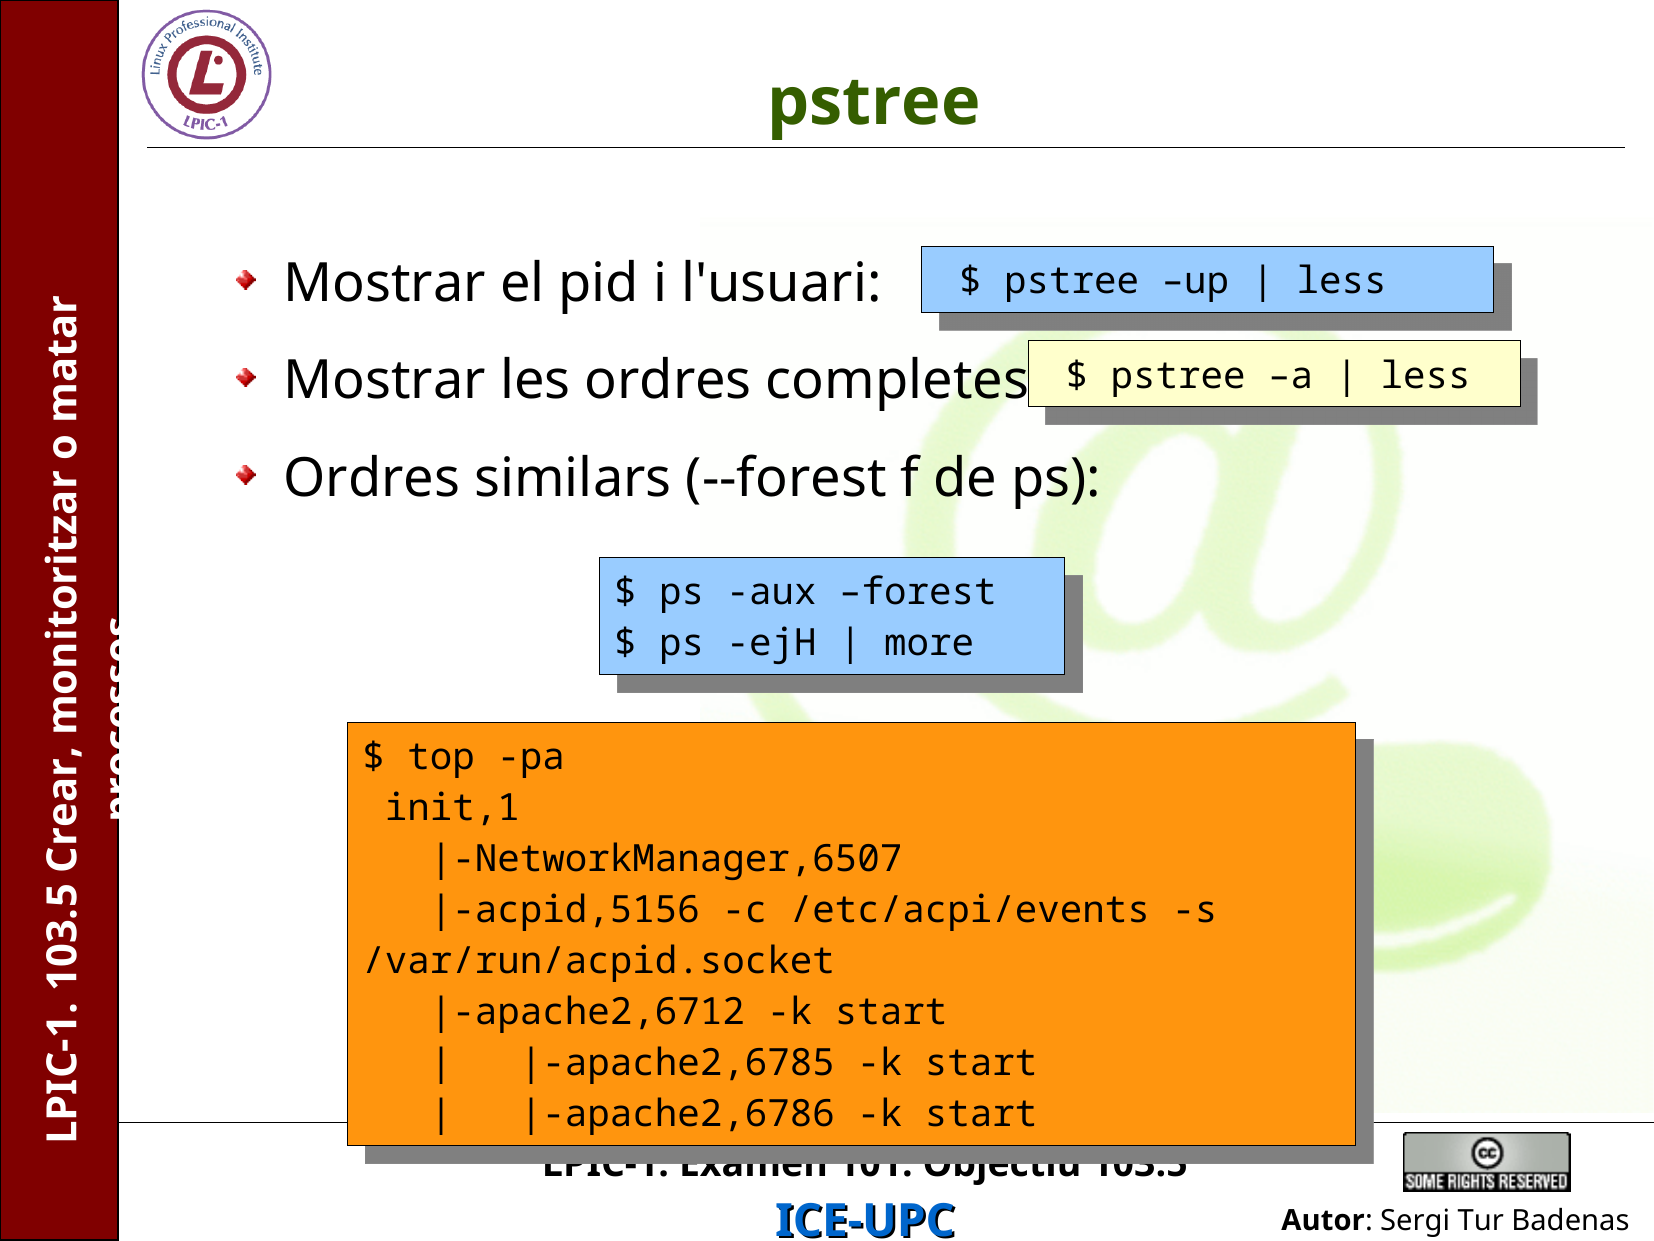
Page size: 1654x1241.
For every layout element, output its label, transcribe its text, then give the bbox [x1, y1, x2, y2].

picture [1403, 1132, 1571, 1192]
list Mostrar el pid i l'usuari: Mostrar les ordres completes: Ordres similars (--forest f de ps): [141, 242, 1630, 1078]
text_box $ pstree –a | less [1028, 340, 1521, 405]
picture [700, 217, 1654, 1113]
title pstree [129, 55, 1619, 142]
picture [135, 5, 277, 55]
text_box $ top -pa init,1 |-NetworkManager,6507 |-acpid,5156 -c /etc/acpi/events -s /var/run/acpid.socket |-apache2,6712 -k start | |-apache2,6785 -k start | |-apache2,6786 -k start [347, 722, 1356, 1038]
text_box $ ps -aux –forest $ ps -ejH | more [599, 557, 1065, 648]
text_box $ pstree –up | less [921, 246, 1494, 311]
